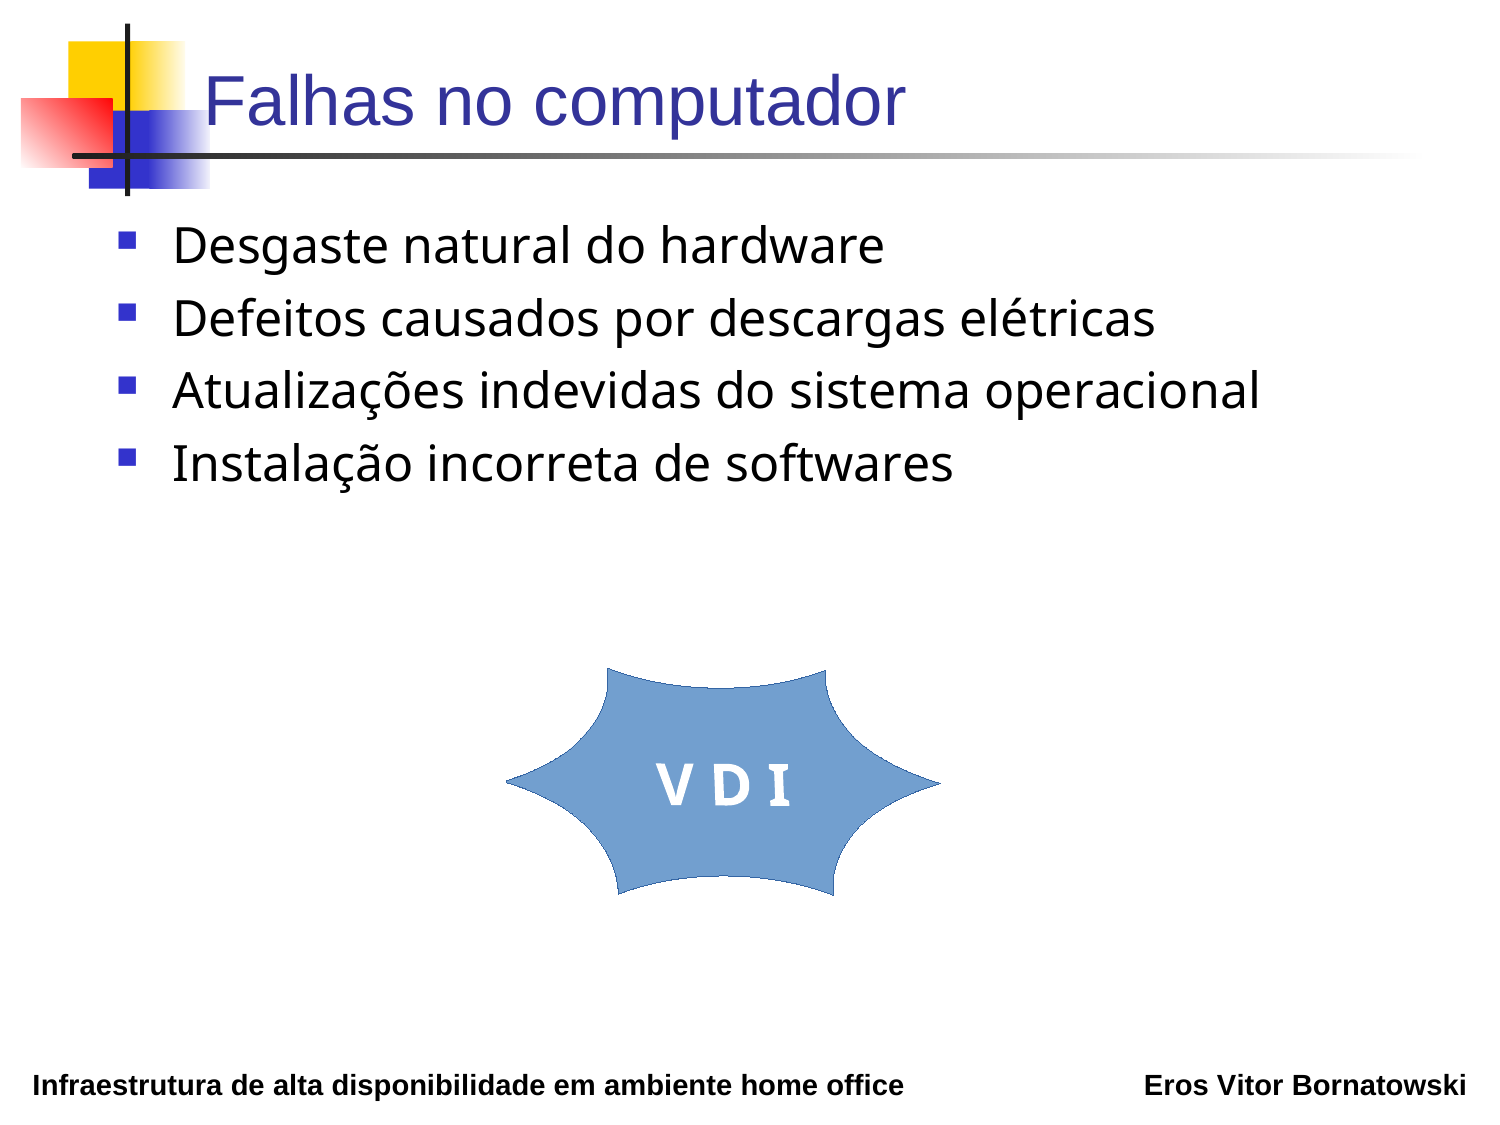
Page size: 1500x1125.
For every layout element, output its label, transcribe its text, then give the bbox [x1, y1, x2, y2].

title Falhas no computador [188, 46, 1468, 149]
list Desgaste natural do hardware Defeitos causados por descargas elétricas Atualizações indevidas do sistema operacional Instalação incorreta de softwares [100, 206, 1447, 1024]
text_box V D I [506, 668, 941, 896]
